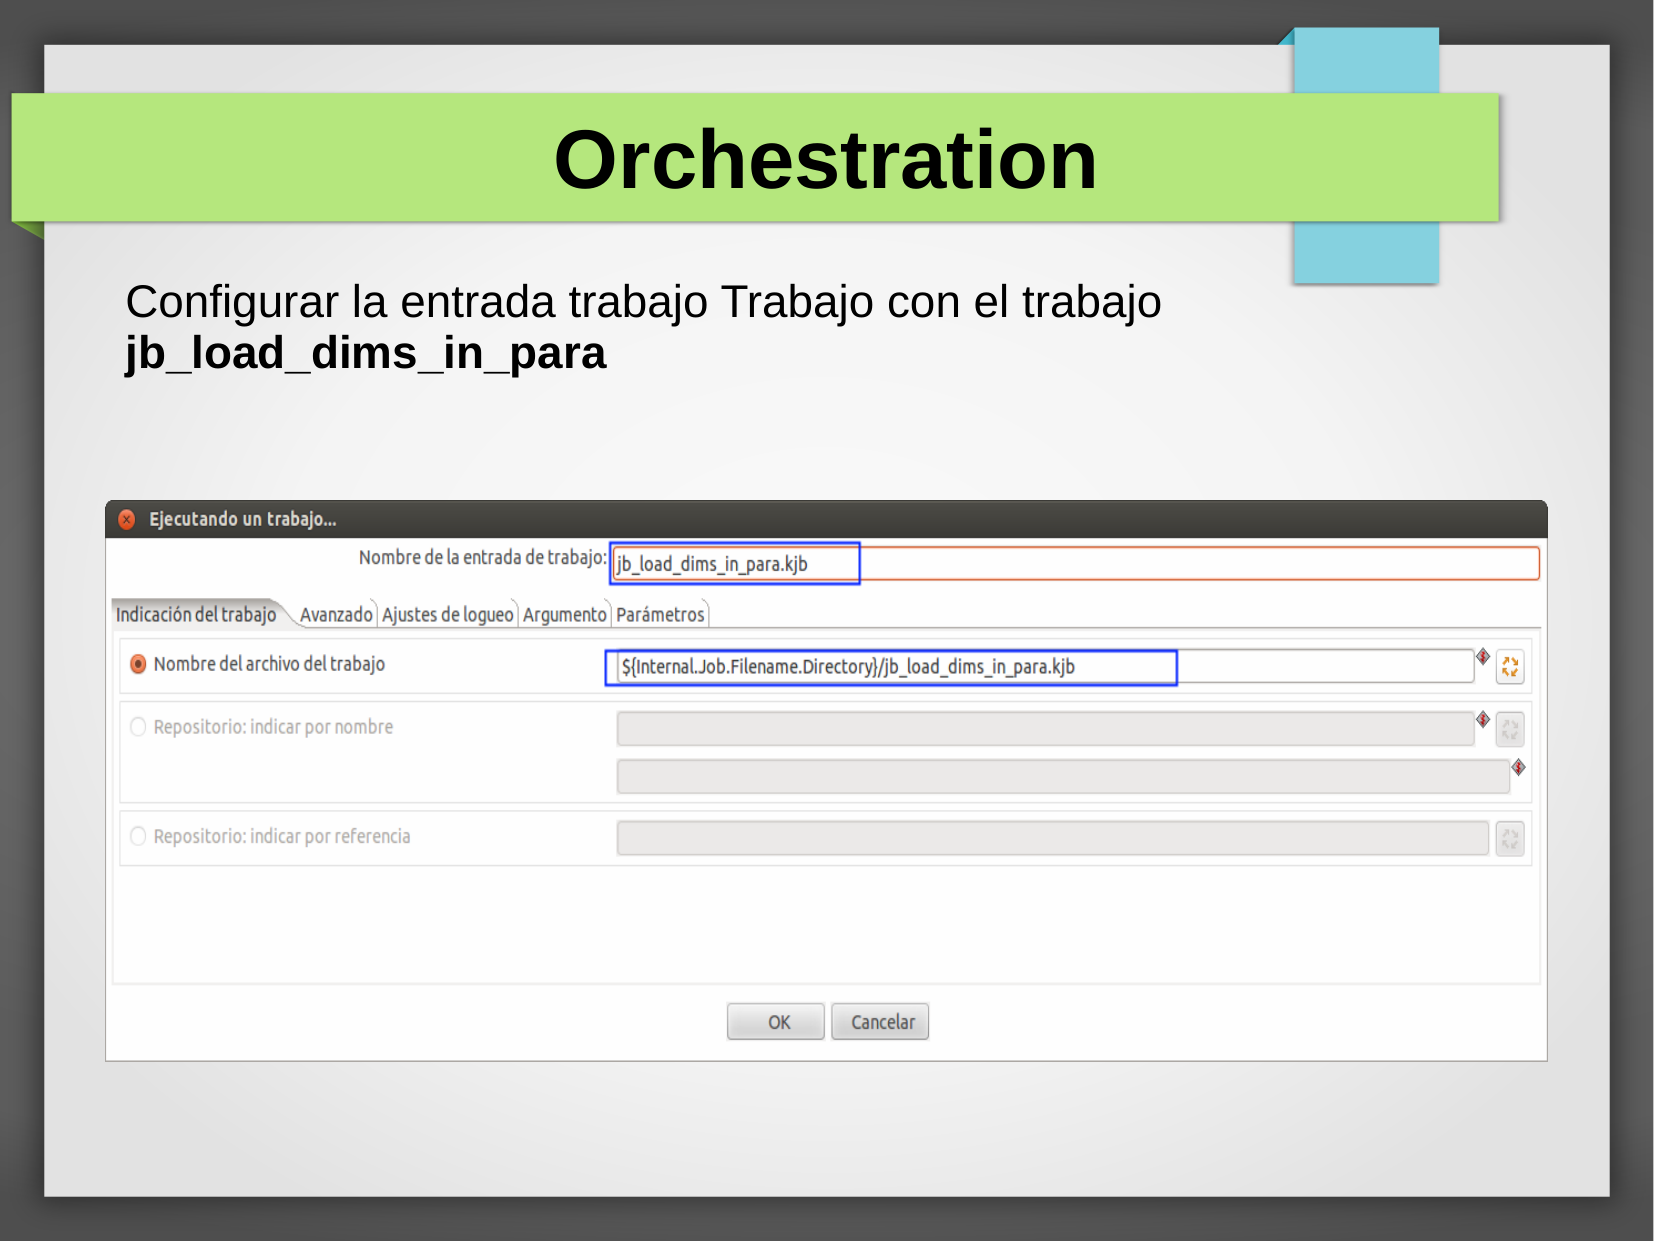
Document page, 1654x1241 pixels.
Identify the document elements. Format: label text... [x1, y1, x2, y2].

picture [0, 0, 1654, 1241]
title Orchestration [70, 106, 1583, 213]
text_box Configurar la entrada trabajo Trabajo con el trabajo jb_load_dims_in_para [110, 268, 1191, 386]
